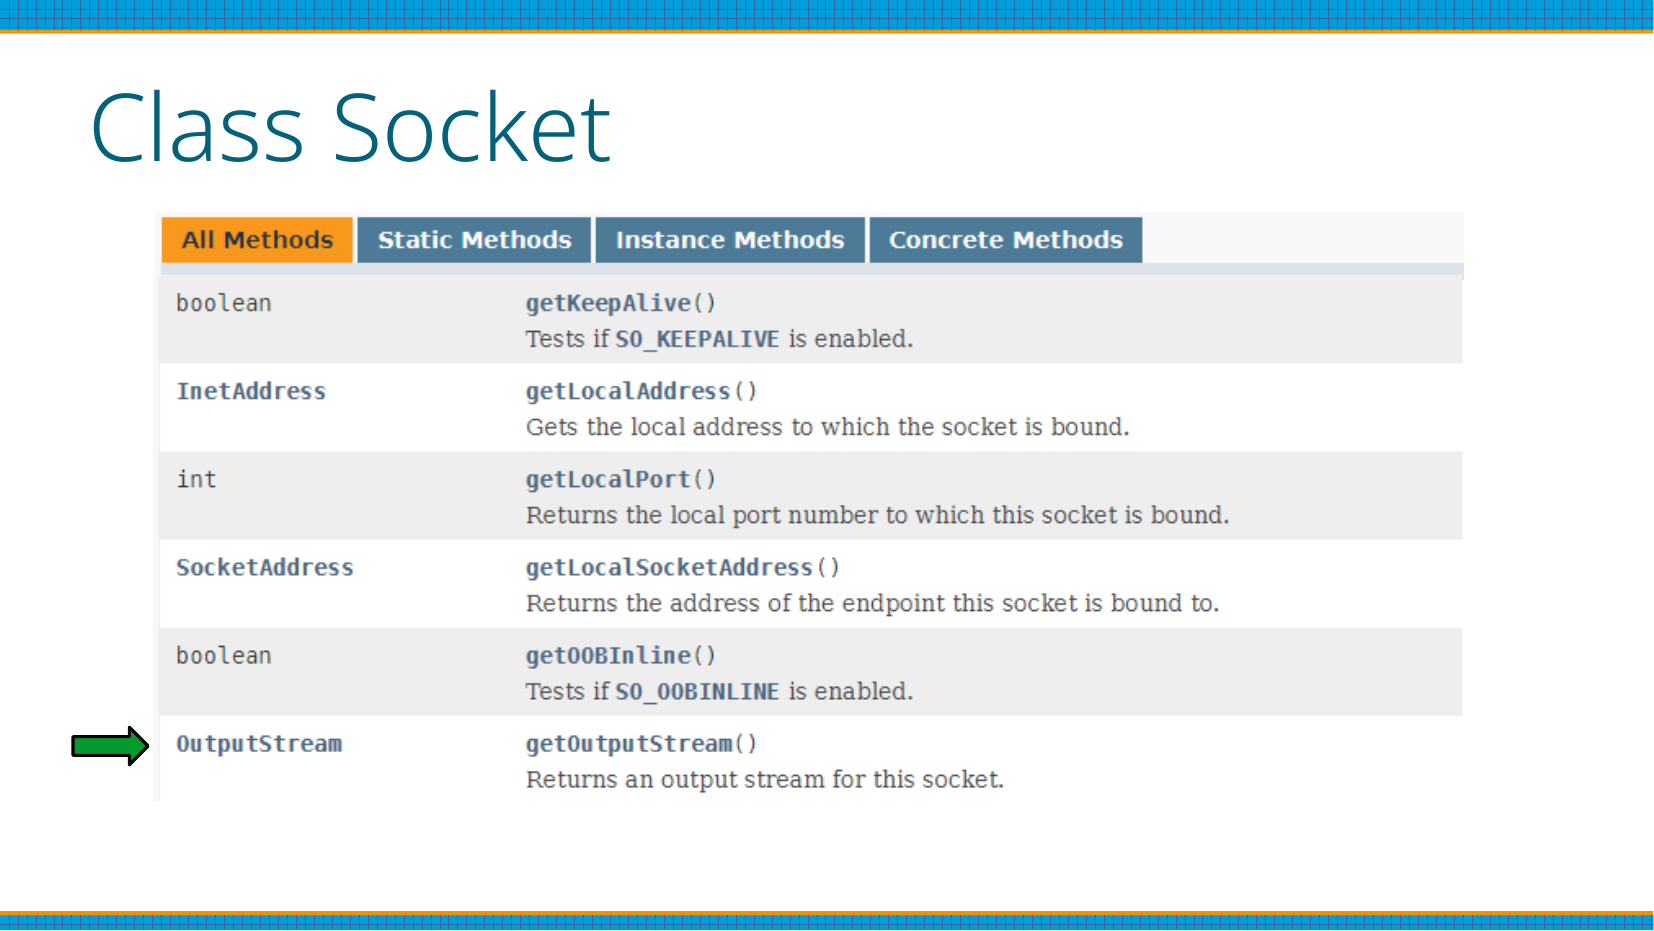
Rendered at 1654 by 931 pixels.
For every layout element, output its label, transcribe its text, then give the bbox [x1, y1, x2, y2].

text_box [73, 727, 149, 765]
picture [152, 212, 1464, 801]
title Class Socket [88, 44, 1565, 207]
